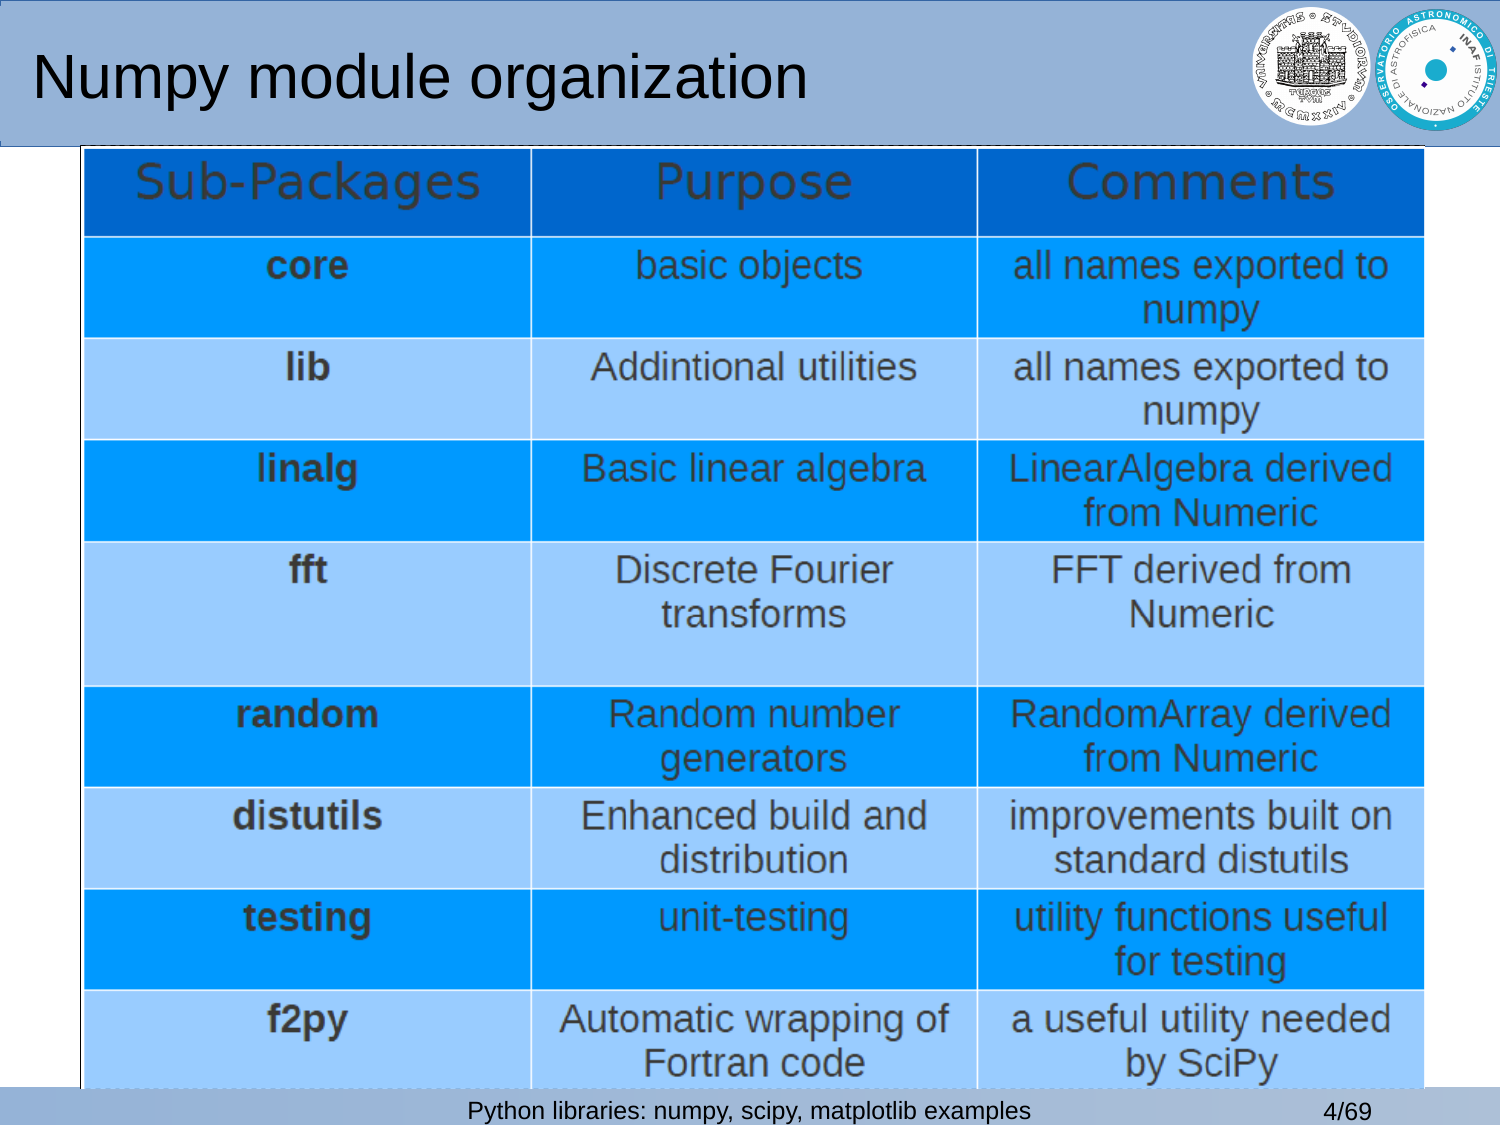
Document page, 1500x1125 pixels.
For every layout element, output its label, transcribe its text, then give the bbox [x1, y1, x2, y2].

text_box Numpy module organization [0, 5, 1253, 141]
picture [80, 0, 1500, 1089]
